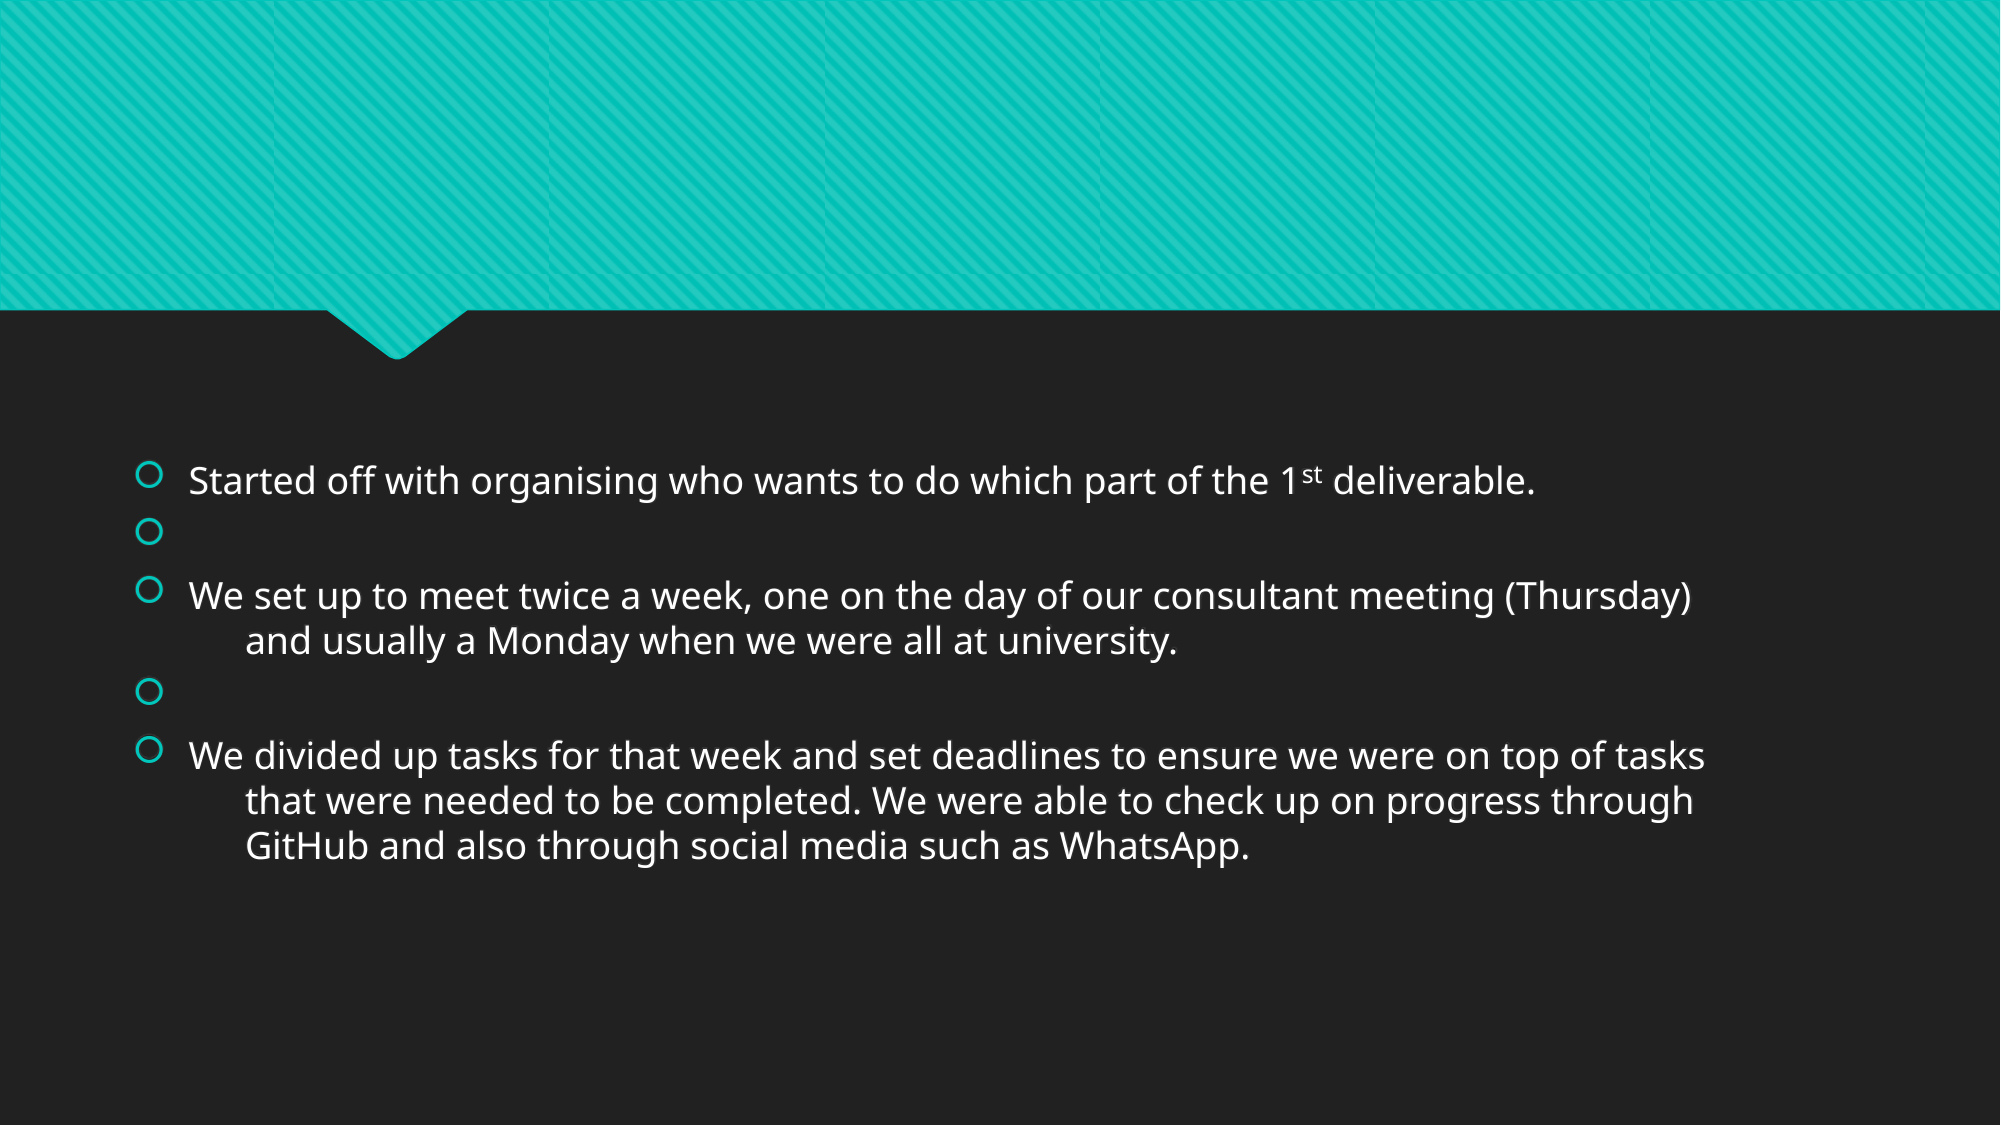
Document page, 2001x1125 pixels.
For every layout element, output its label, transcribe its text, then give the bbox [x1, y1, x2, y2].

list Started off with organising who wants to do which part of the 1st deliverable. We set up to meet twice a week, one on the day of our consultant meeting (Thursday) and usually a Monday when we were all at university. We divided up tasks for that week and set deadlines to ensure we were on top of tasks that were needed to be completed. We were able to check up on progress through GitHub and also through social media such as WhatsApp. [117, 391, 1780, 933]
